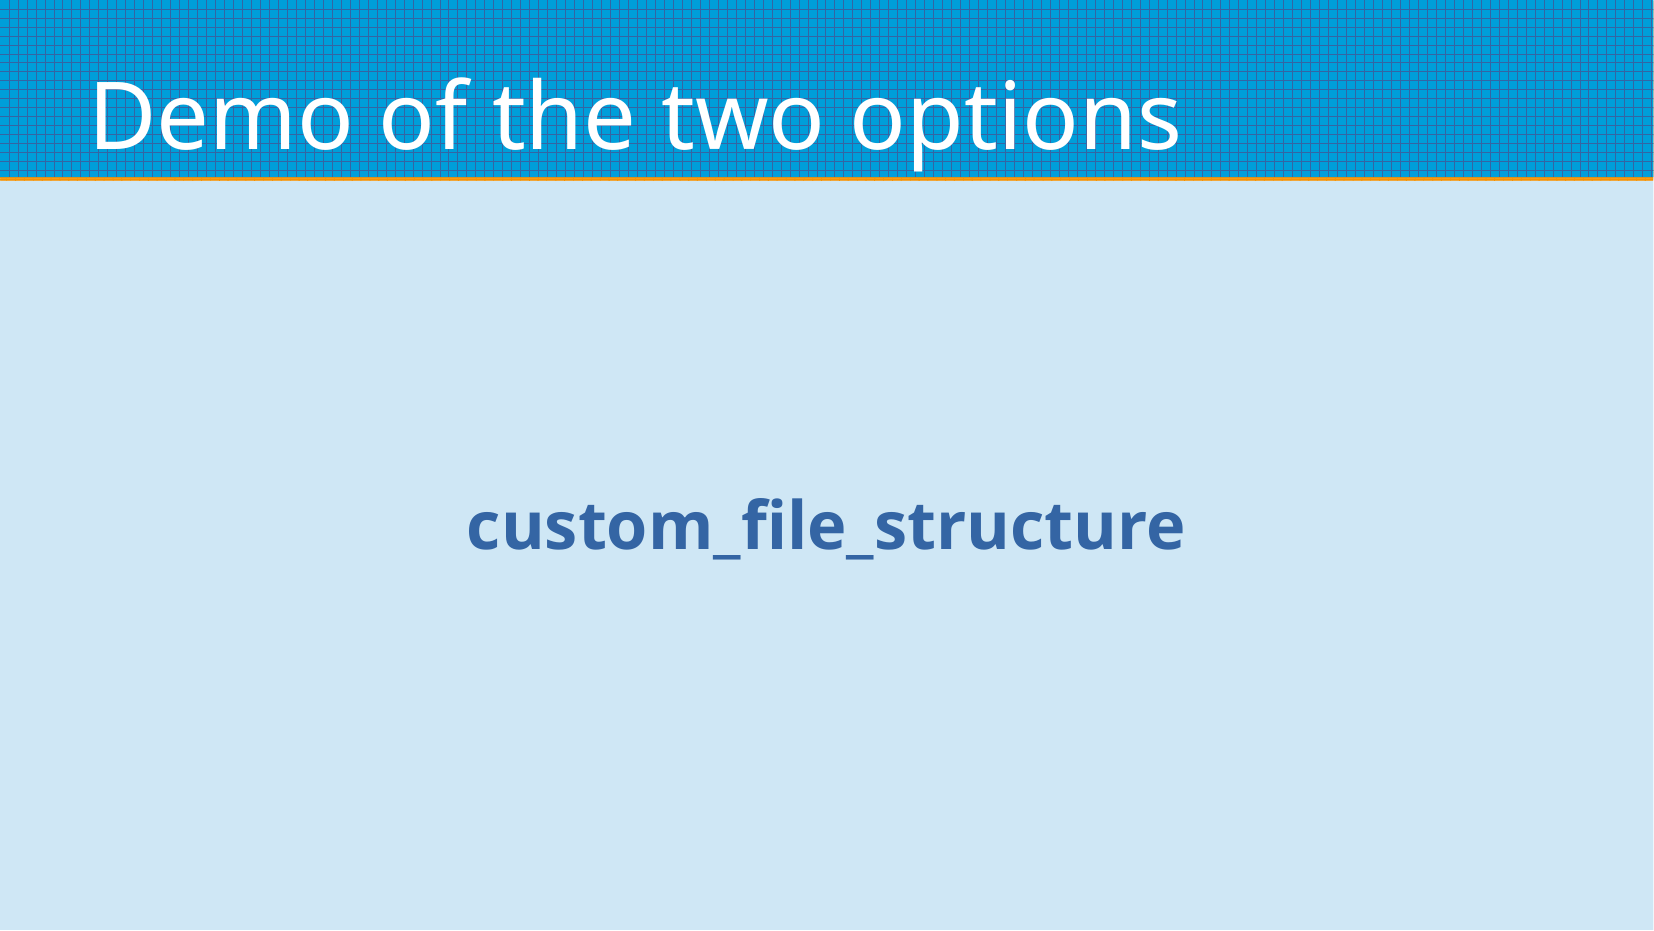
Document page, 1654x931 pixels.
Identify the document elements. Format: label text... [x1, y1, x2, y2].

subtitle custom_file_structure [88, 236, 1565, 813]
title Demo of the two options [88, 14, 1565, 178]
